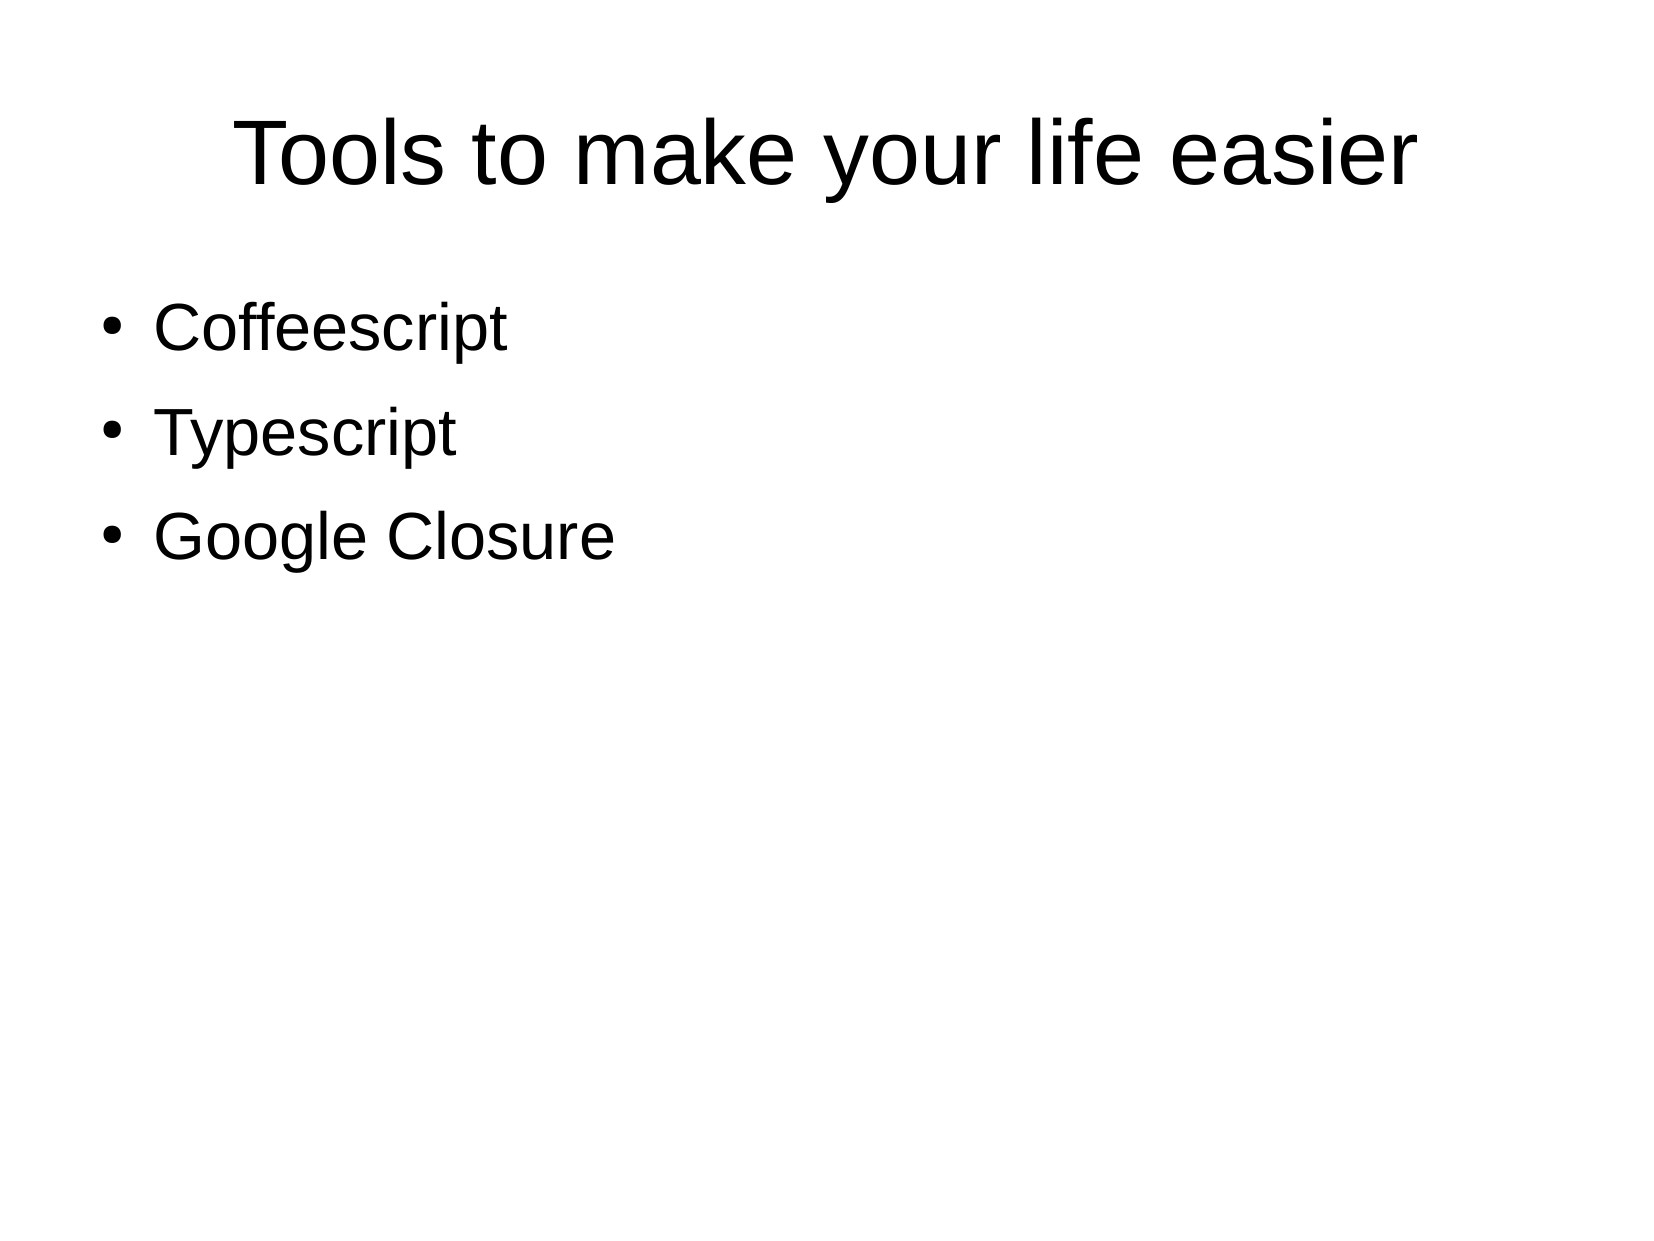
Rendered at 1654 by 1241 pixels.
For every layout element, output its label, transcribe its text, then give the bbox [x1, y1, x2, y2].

list Coffeescript Typescript Google Closure [82, 290, 1538, 1010]
title Tools to make your life easier [82, 49, 1571, 257]
